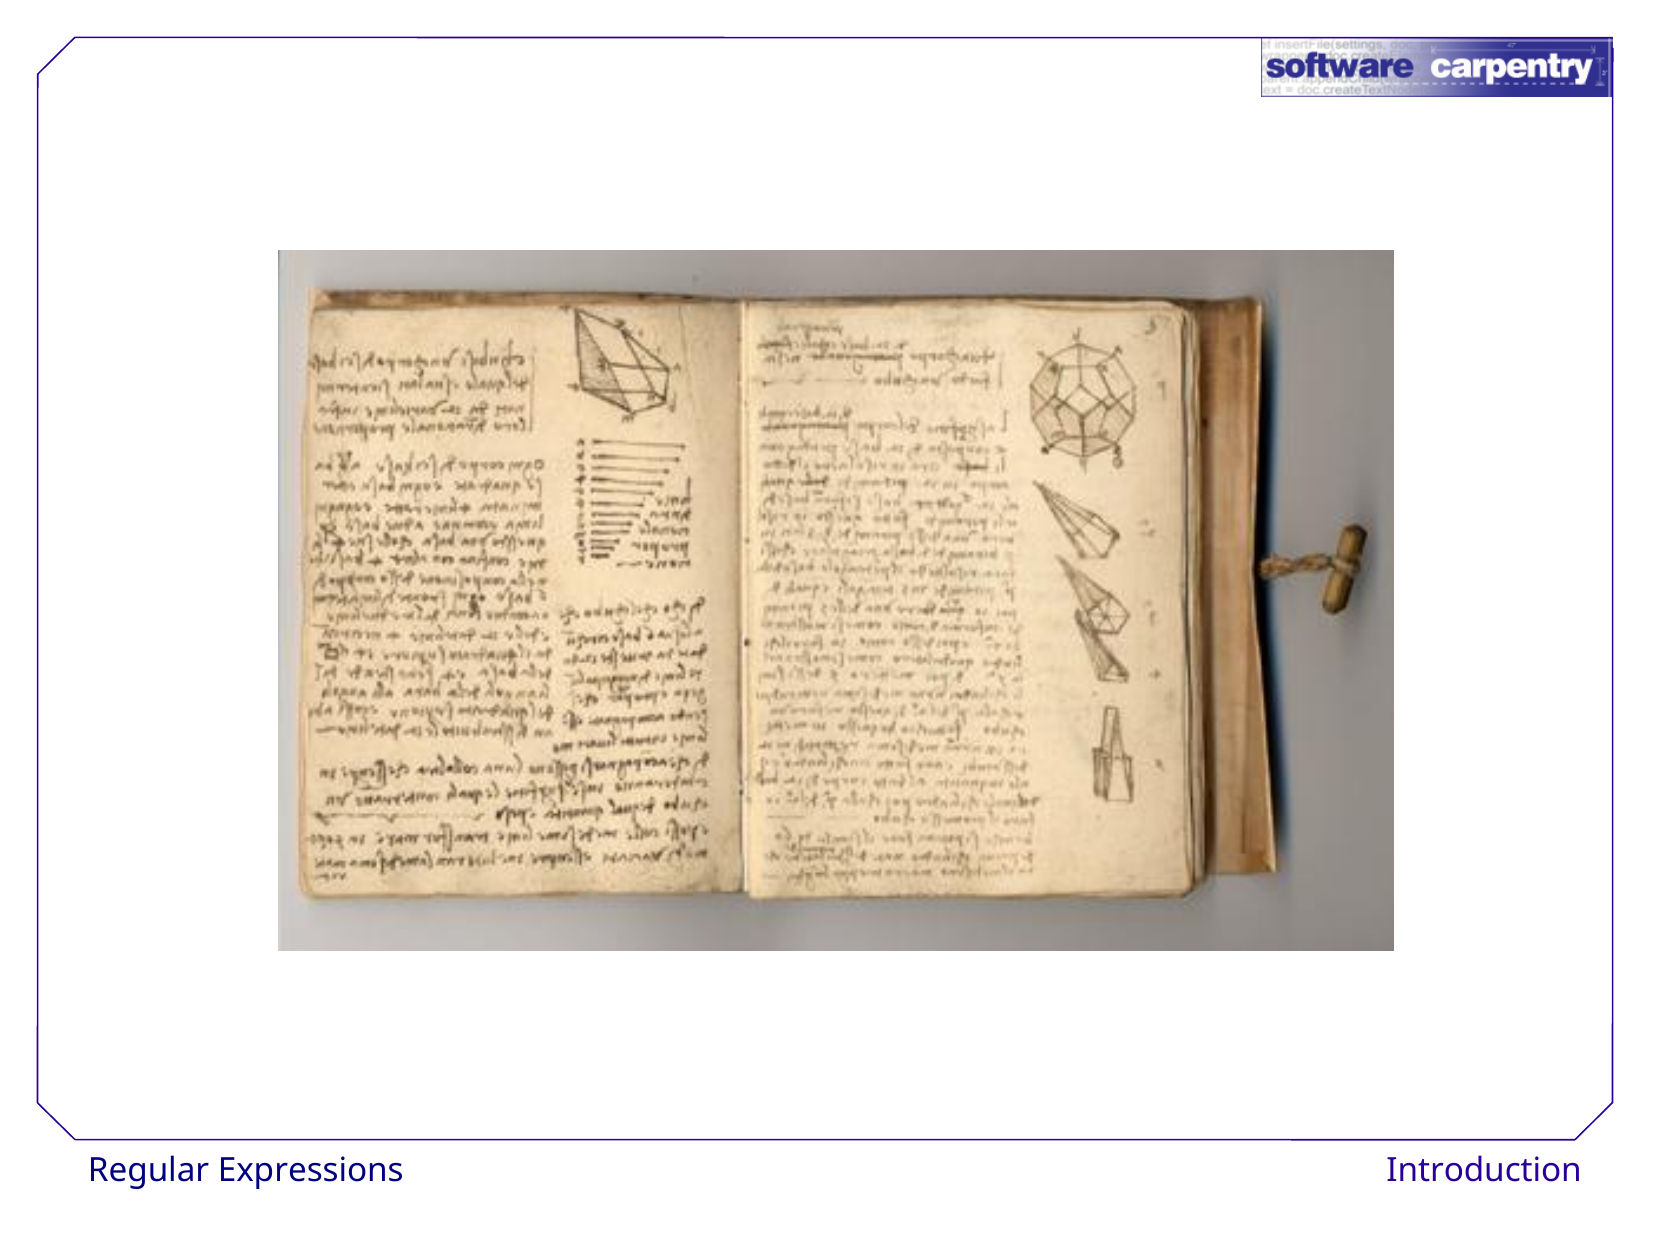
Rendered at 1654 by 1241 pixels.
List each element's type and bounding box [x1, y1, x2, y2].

picture [278, 250, 1394, 951]
picture [1261, 39, 1613, 97]
